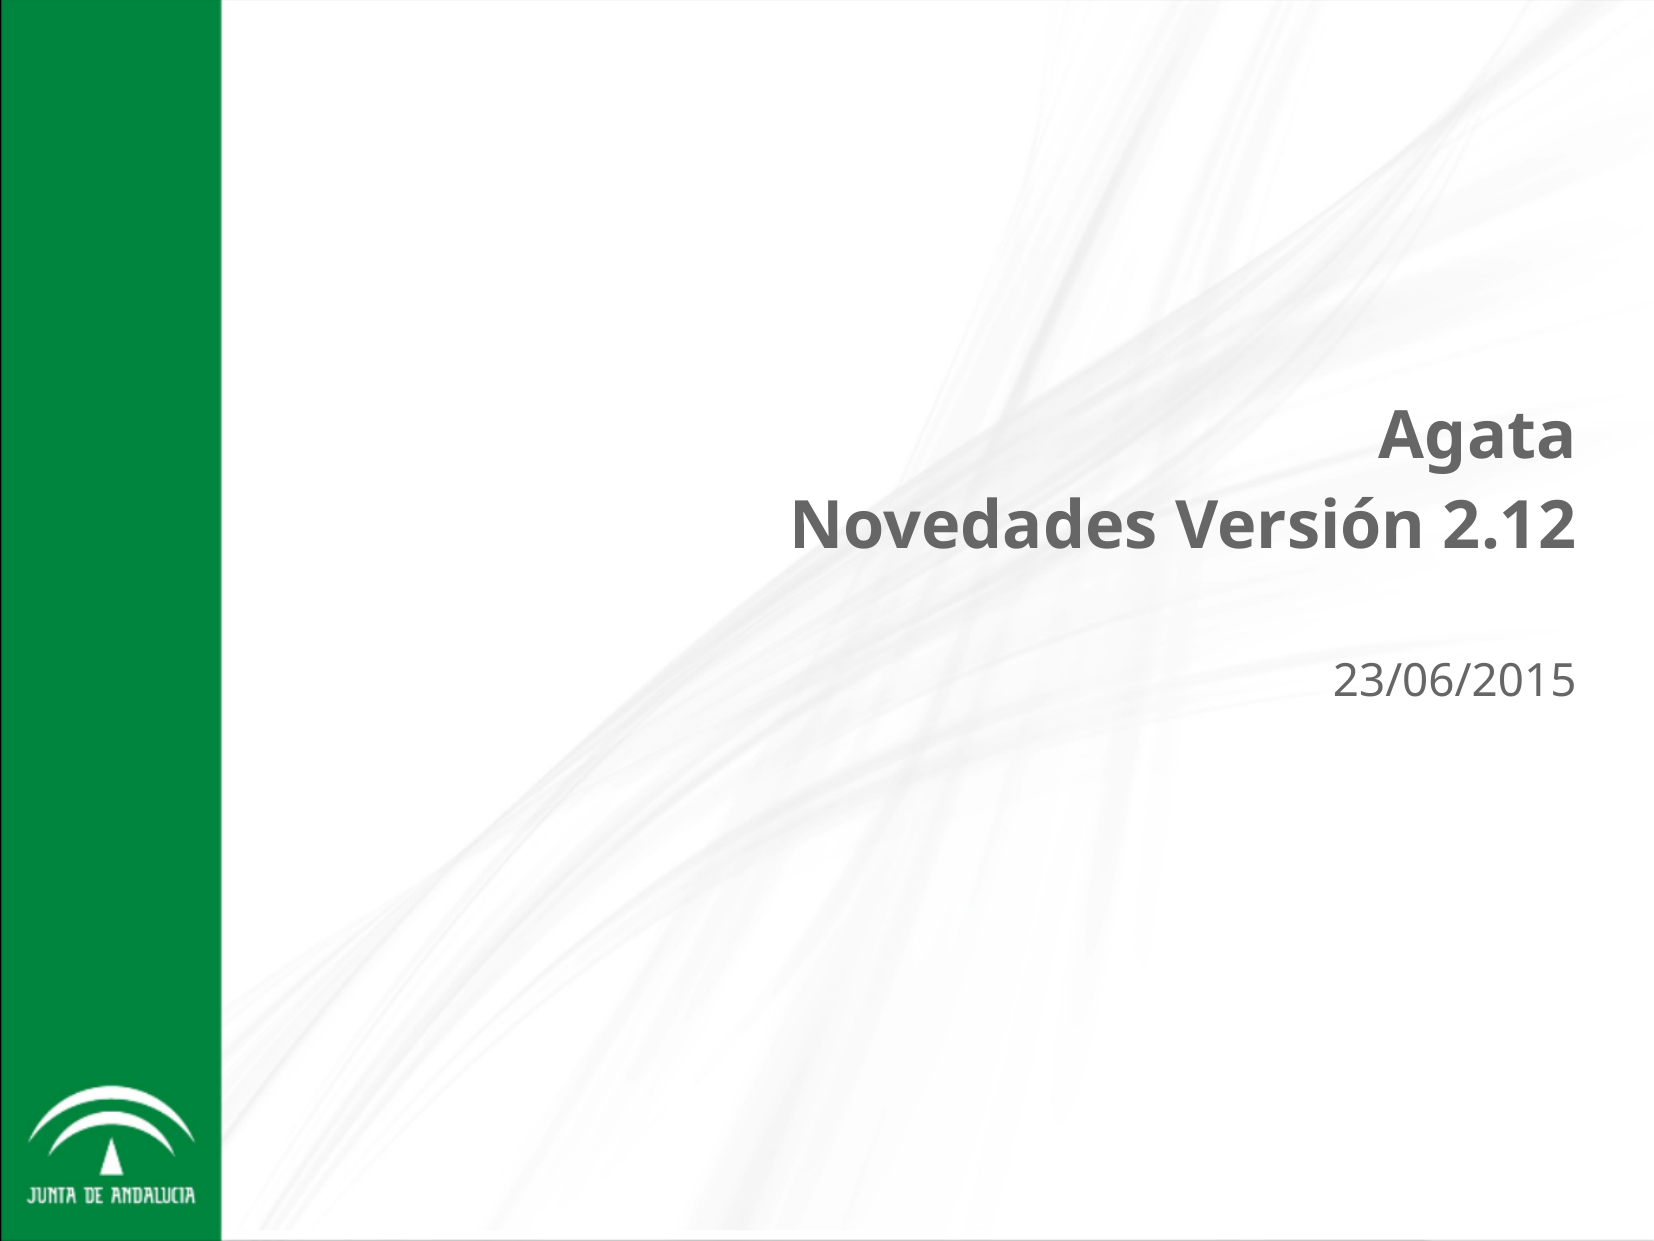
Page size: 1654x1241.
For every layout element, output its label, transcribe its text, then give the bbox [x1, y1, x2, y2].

subtitle Agata Novedades Versión 2.12 23/06/2015 [259, 37, 1577, 1123]
picture [0, 0, 1654, 1241]
